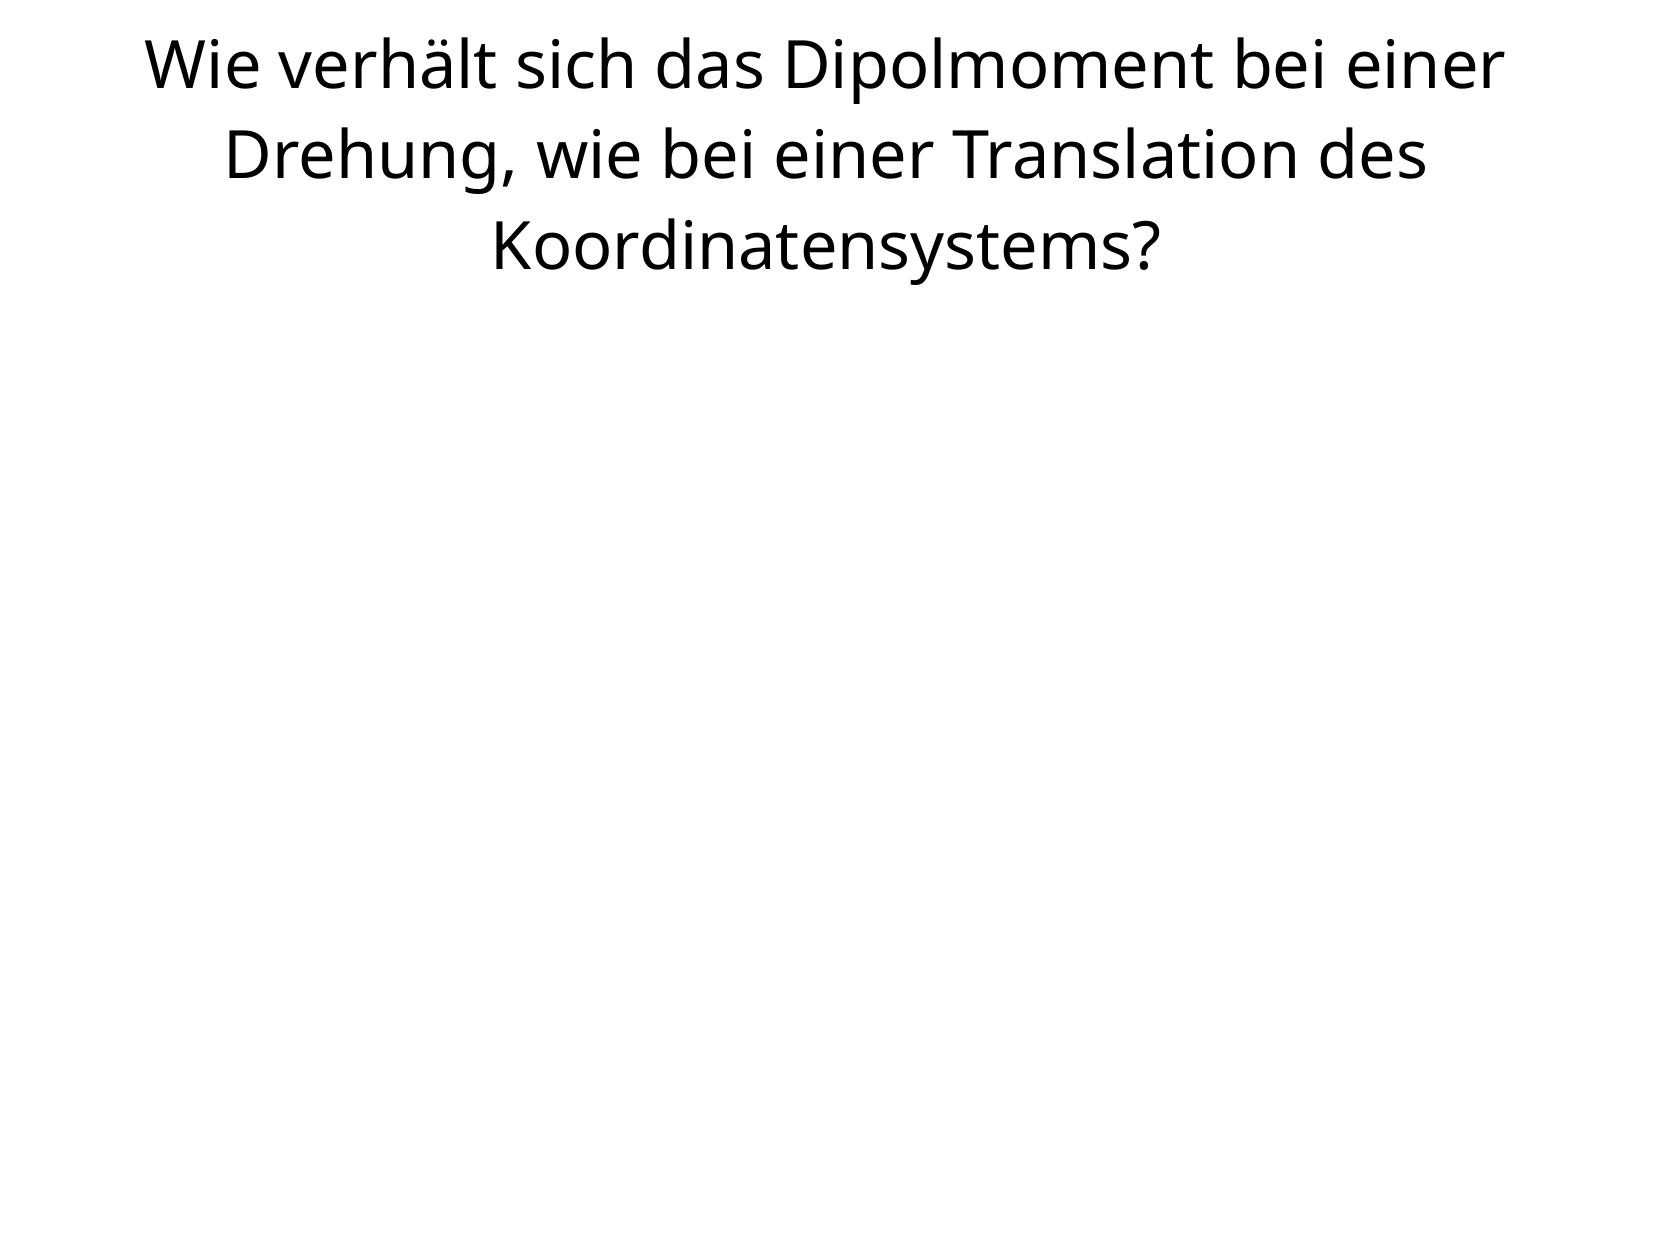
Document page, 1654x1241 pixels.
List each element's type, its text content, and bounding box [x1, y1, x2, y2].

title Wie verhält sich das Dipolmoment bei einer Drehung, wie bei einer Translation des Koordinatensystems? [82, 19, 1571, 287]
